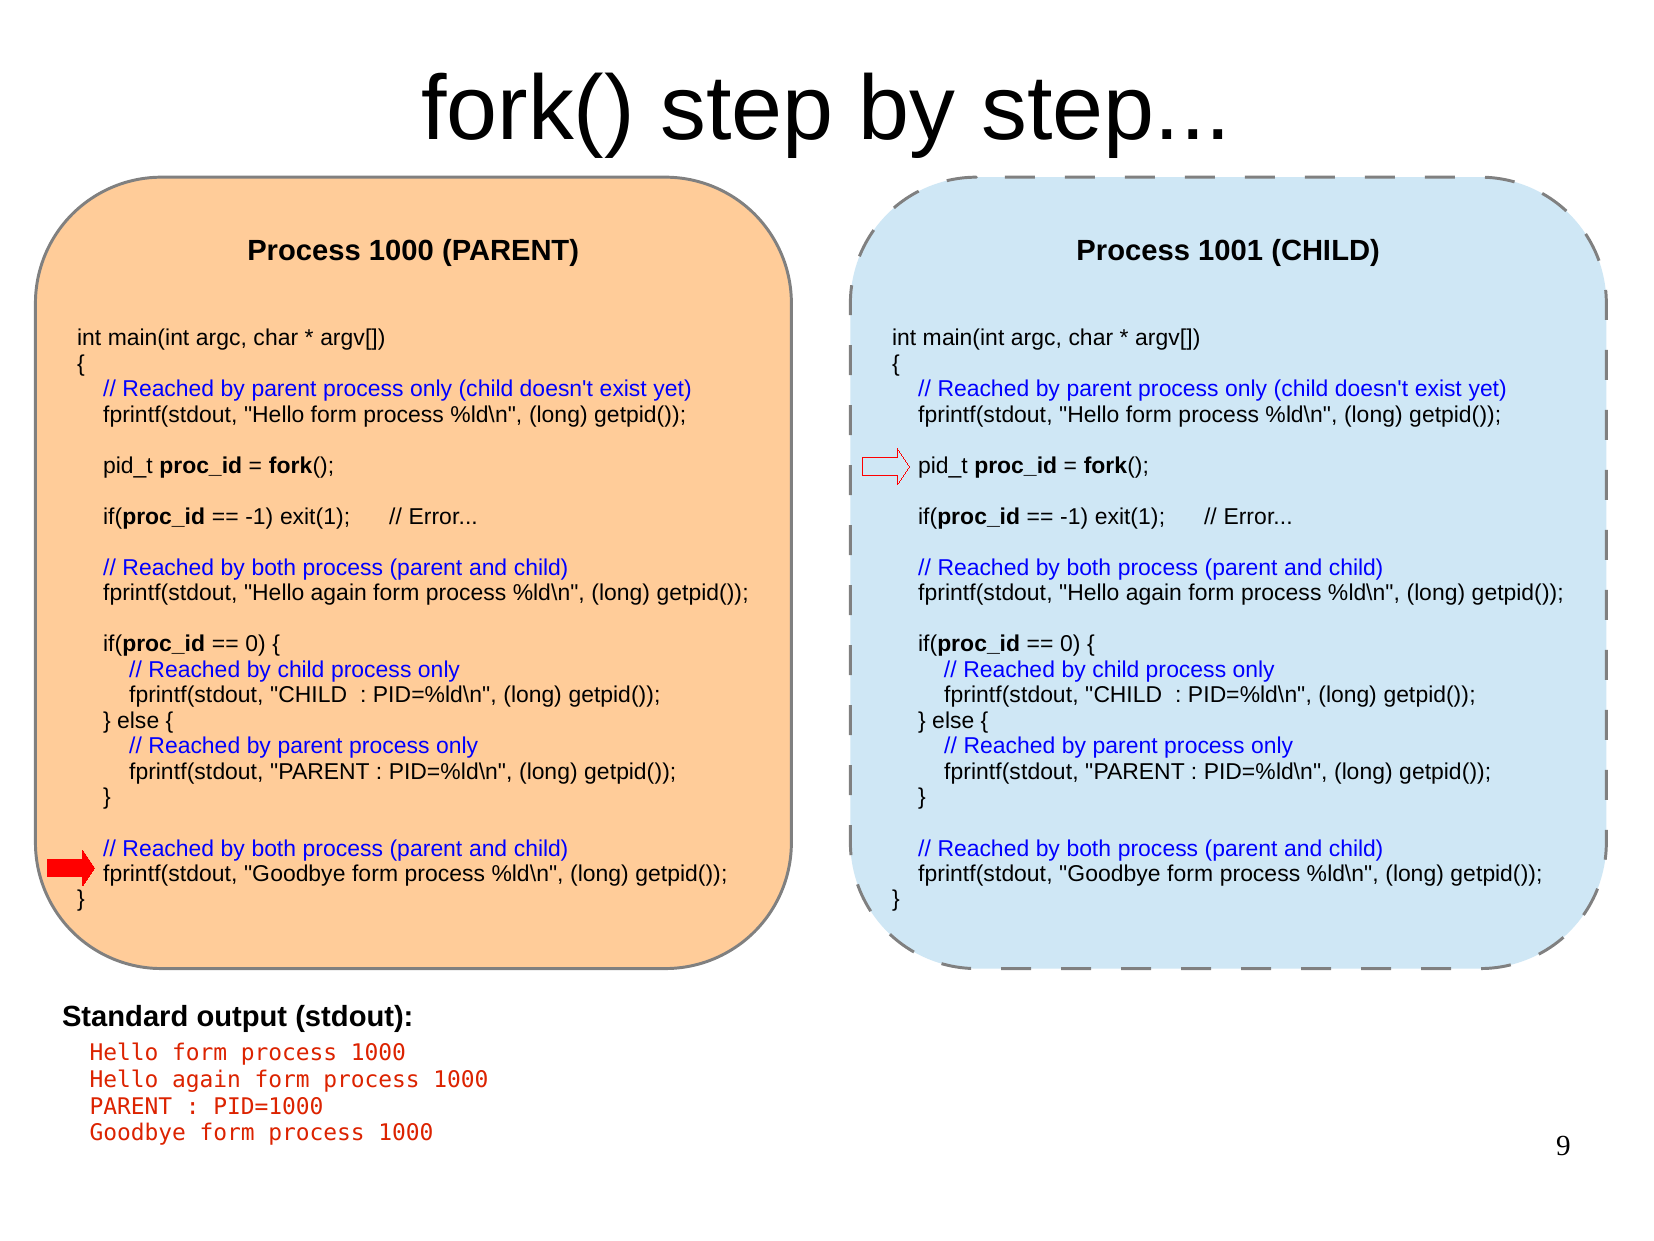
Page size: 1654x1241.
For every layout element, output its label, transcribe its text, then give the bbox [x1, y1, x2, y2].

text_box Standard output (stdout): Hello form process 1000 Hello again form process 1000 PARENT : PID=1000 Goodbye form process 1000 [47, 992, 1619, 1193]
text_box Process 1001 (CHILD) int main(int argc, char * argv[]) { // Reached by parent process only (child doesn't exist yet) fprintf(stdout, "Hello form process %ld\n", (long) getpid()); pid_t proc_id = fork(); if(proc_id == -1) exit(1); // Error... // Reached by both process (parent and child) fprintf(stdout, "Hello again form process %ld\n", (long) getpid()); if(proc_id == 0) { // Reached by child process only fprintf(stdout, "CHILD : PID=%ld\n", (long) getpid()); } else { // Reached by parent process only fprintf(stdout, "PARENT : PID=%ld\n", (long) getpid()); } // Reached by both process (parent and child) fprintf(stdout, "Goodbye form process %ld\n", (long) getpid()); } [850, 177, 1607, 969]
title fork() step by step... [82, 49, 1571, 166]
text_box Process 1000 (PARENT) int main(int argc, char * argv[]) { // Reached by parent process only (child doesn't exist yet) fprintf(stdout, "Hello form process %ld\n", (long) getpid()); pid_t proc_id = fork(); if(proc_id == -1) exit(1); // Error... // Reached by both process (parent and child) fprintf(stdout, "Hello again form process %ld\n", (long) getpid()); if(proc_id == 0) { // Reached by child process only fprintf(stdout, "CHILD : PID=%ld\n", (long) getpid()); } else { // Reached by parent process only fprintf(stdout, "PARENT : PID=%ld\n", (long) getpid()); } // Reached by both process (parent and child) fprintf(stdout, "Goodbye form process %ld\n", (long) getpid()); } [35, 177, 792, 969]
text_box [47, 850, 95, 886]
